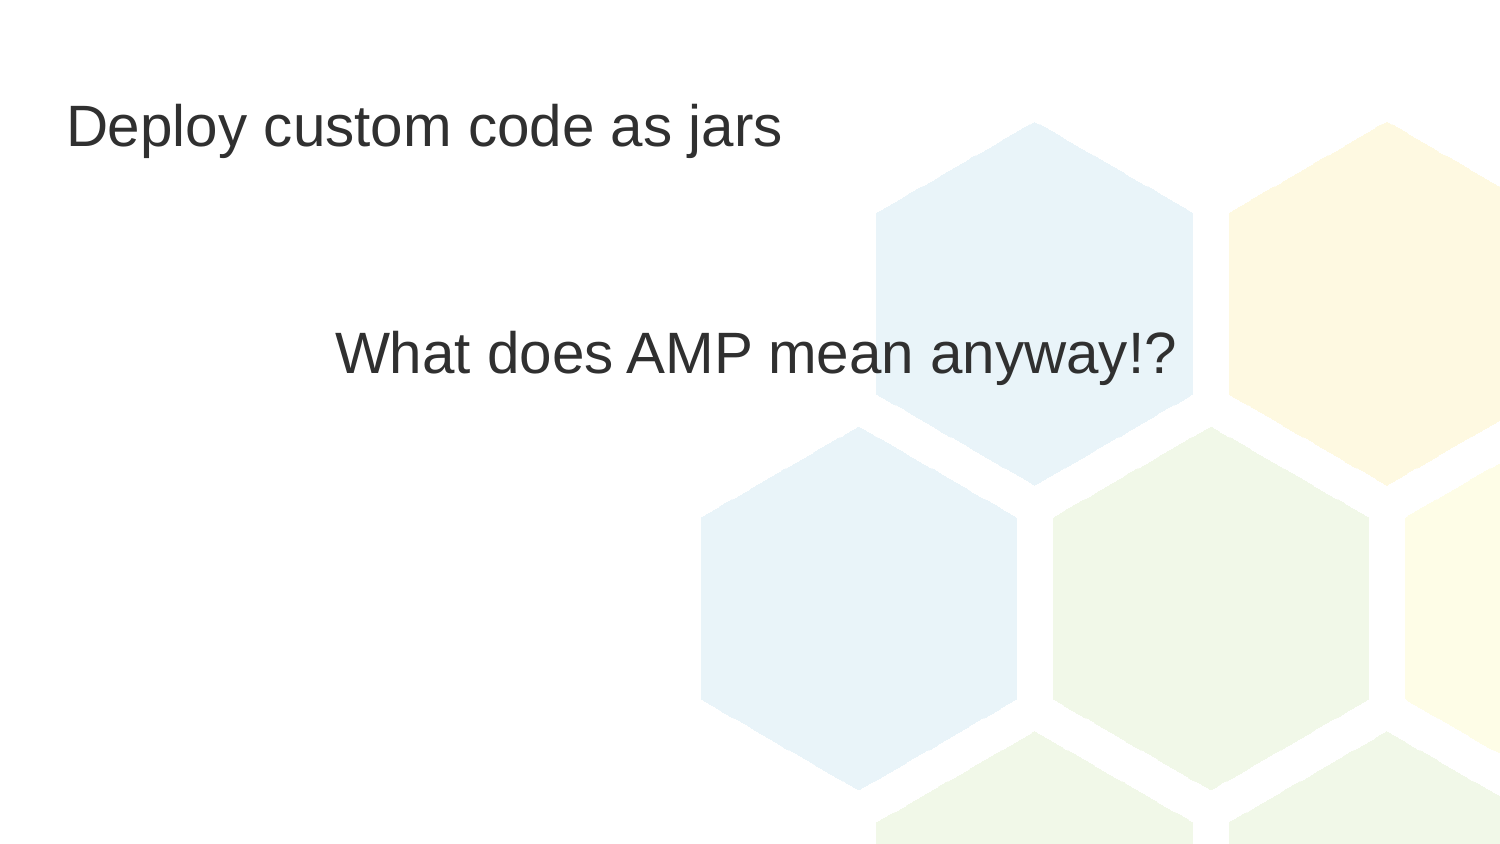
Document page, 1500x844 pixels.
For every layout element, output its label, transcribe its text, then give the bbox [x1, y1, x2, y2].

title What does AMP mean anyway!? [57, 300, 1456, 394]
picture [0, 0, 1500, 844]
title Deploy custom code as jars [51, 72, 1449, 167]
